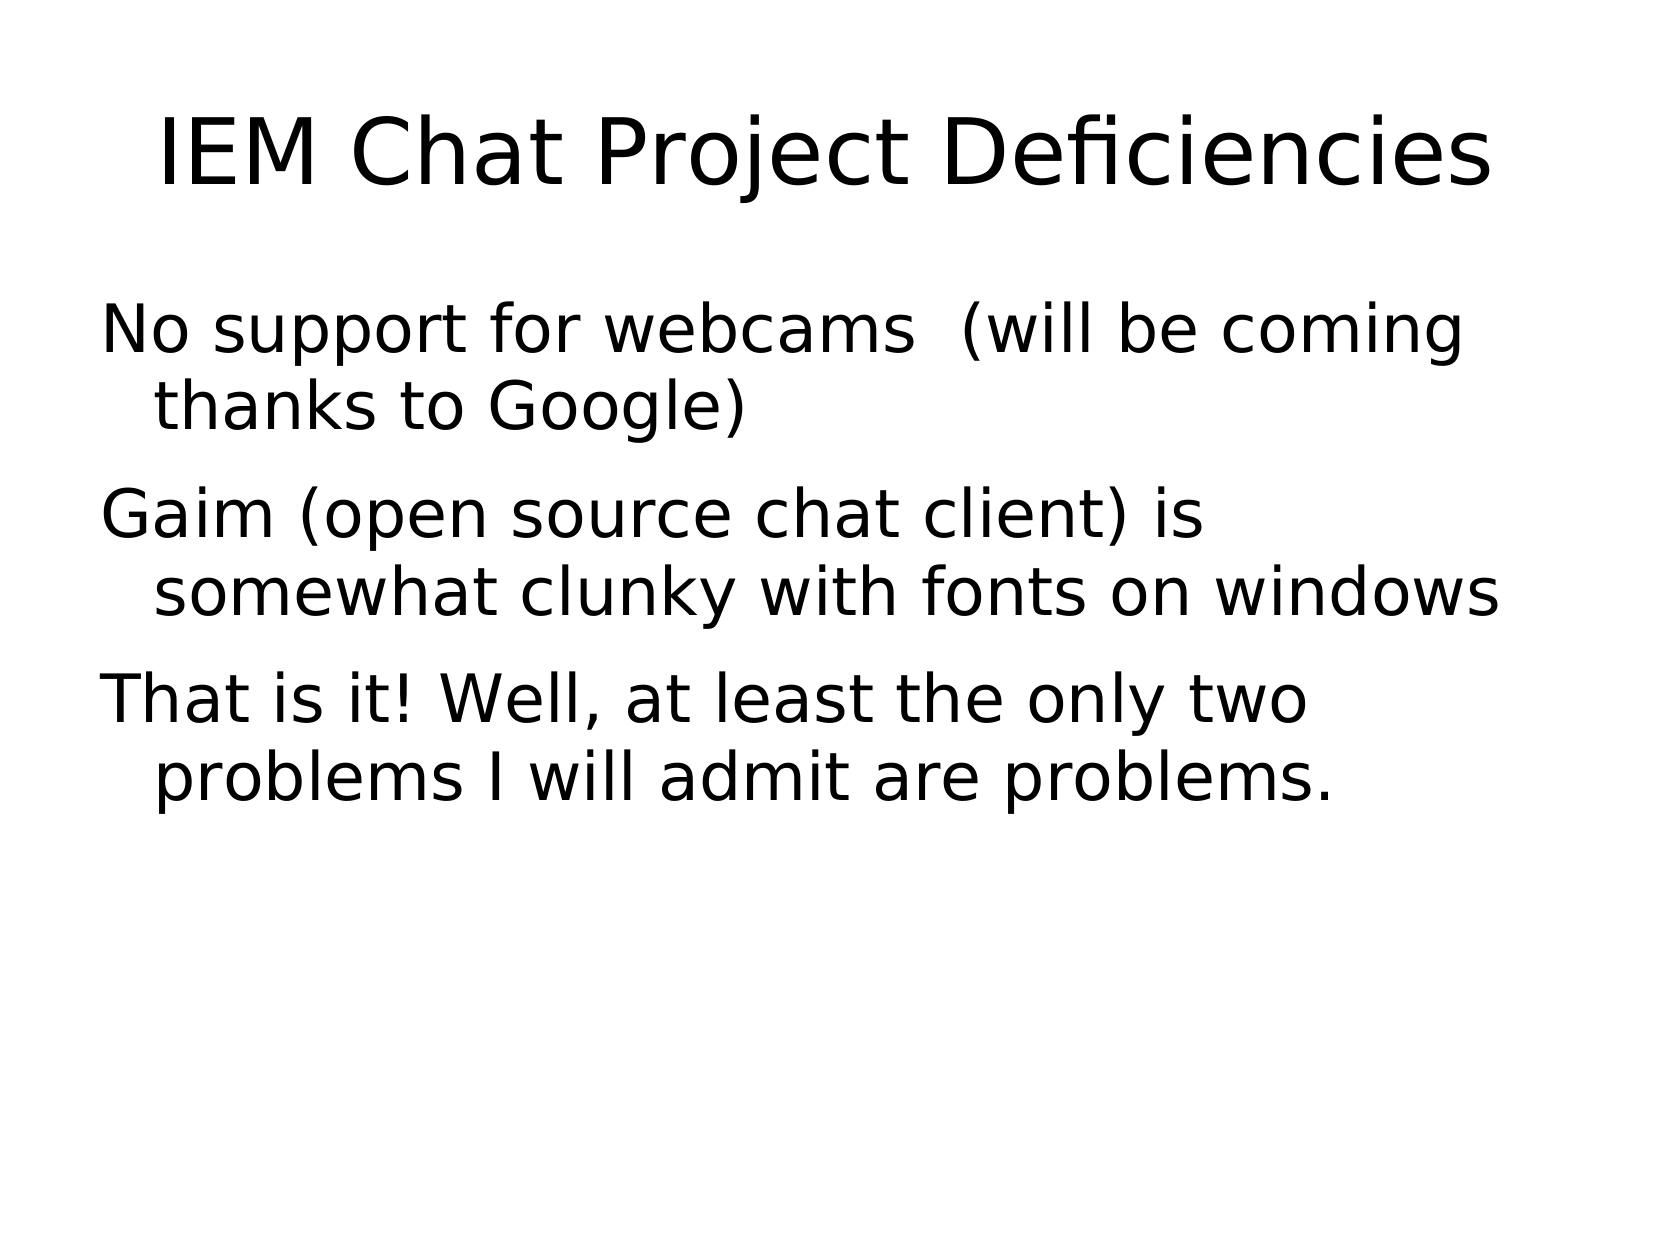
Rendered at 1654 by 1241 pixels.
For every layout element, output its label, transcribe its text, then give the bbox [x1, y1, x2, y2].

list No support for webcams (will be coming thanks to Google) Gaim (open source chat client) is somewhat clunky with fonts on windows That is it! Well, at least the only two problems I will admit are problems. [82, 290, 1571, 1109]
title IEM Chat Project Deficiencies [82, 49, 1571, 257]
